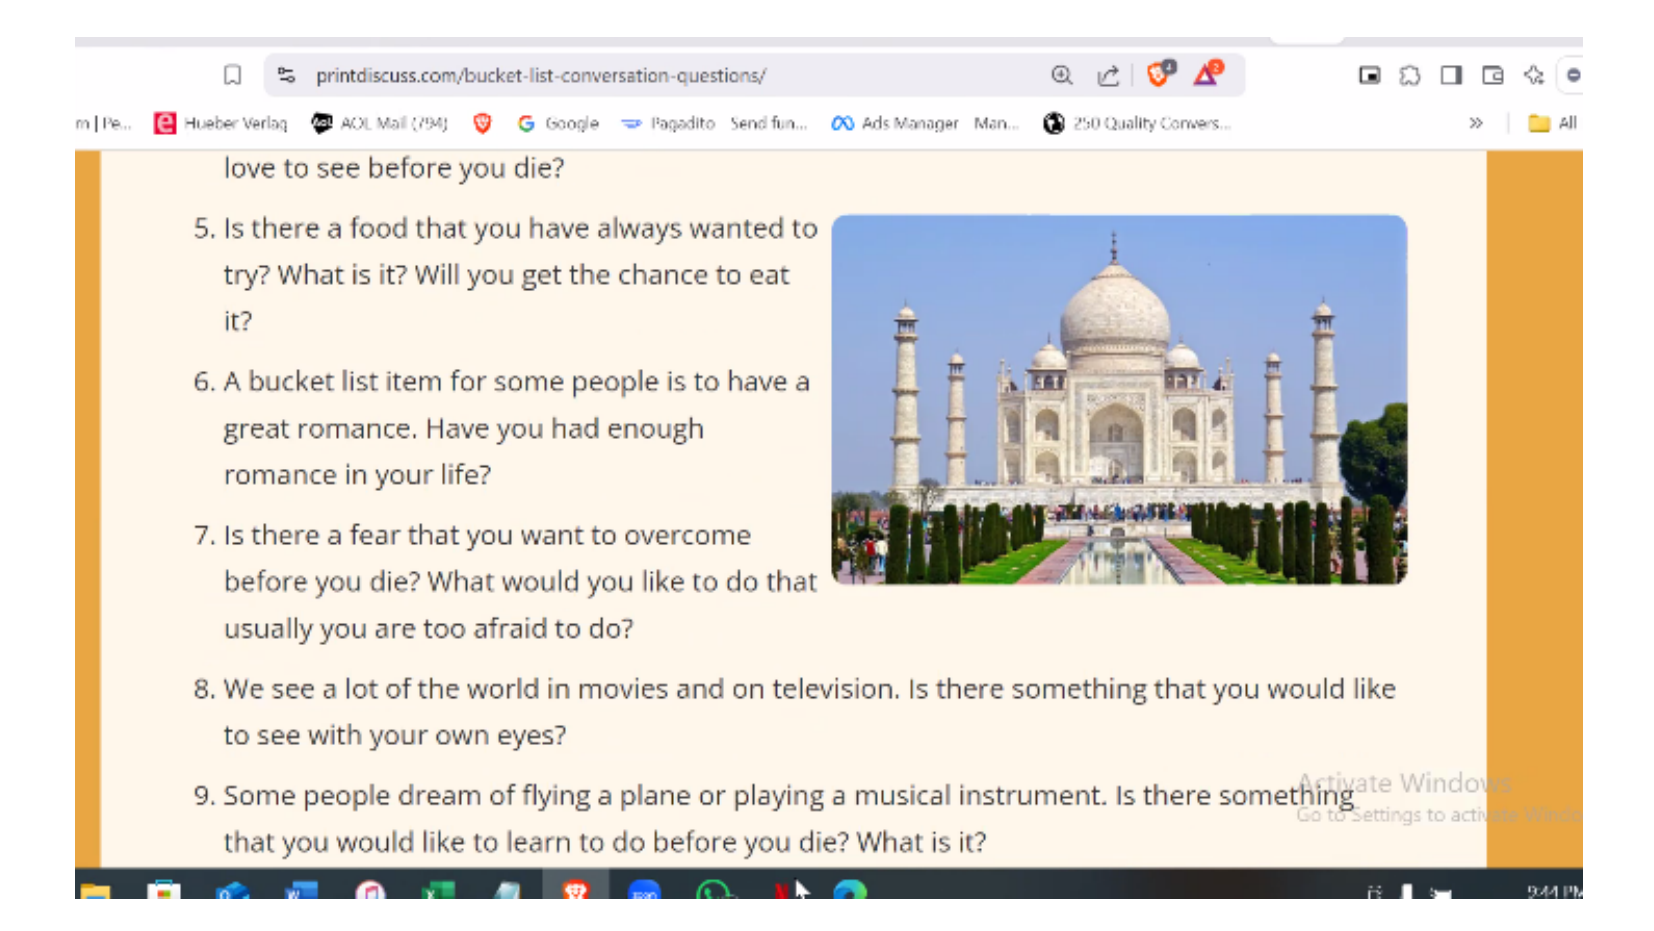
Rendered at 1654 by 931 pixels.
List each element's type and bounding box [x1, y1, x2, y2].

picture [75, 37, 1583, 899]
